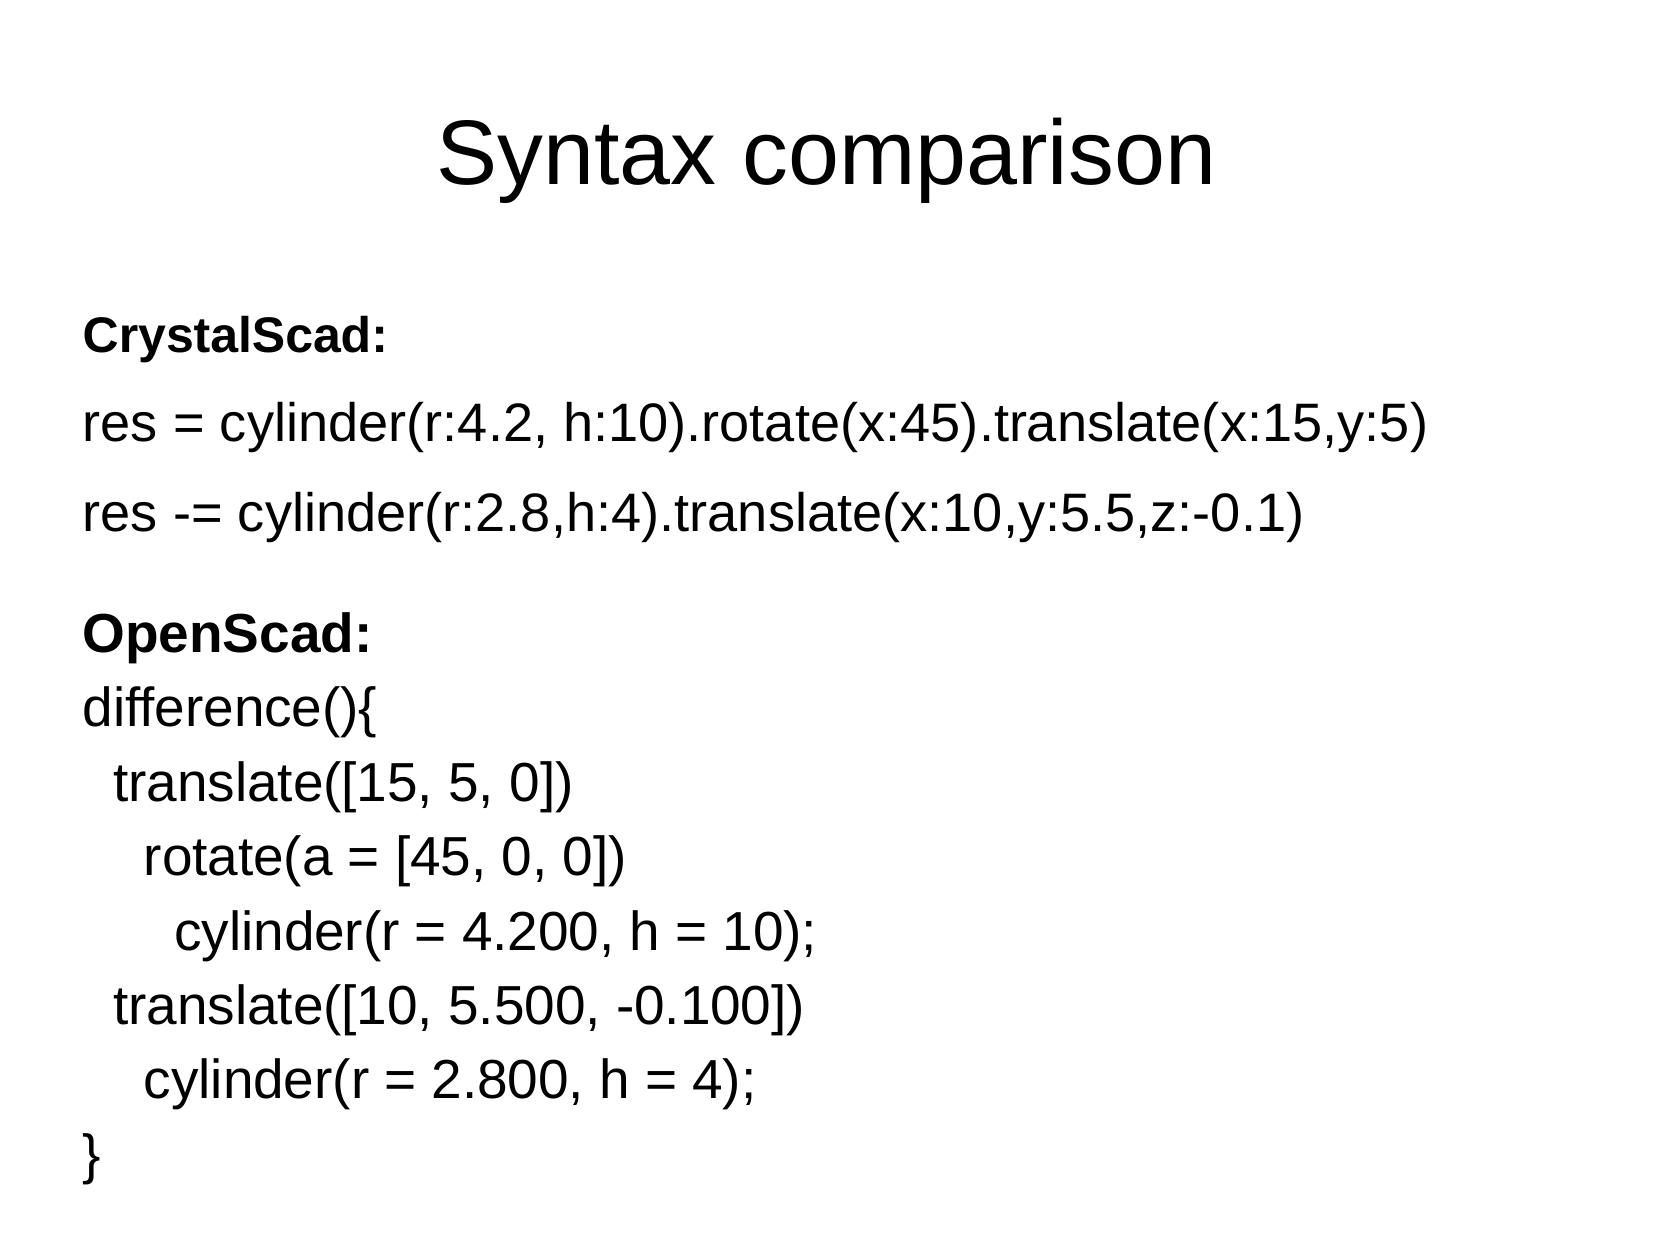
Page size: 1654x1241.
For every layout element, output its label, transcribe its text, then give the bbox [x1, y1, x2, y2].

list OpenScad: difference(){ translate([15, 5, 0]) rotate(a = [45, 0, 0]) cylinder(r = 4.200, h = 10); translate([10, 5.500, -0.100]) cylinder(r = 2.800, h = 4); } [82, 651, 1571, 1193]
list CrystalScad: res = cylinder(r:4.2, h:10).rotate(x:45).translate(x:15,y:5) res -= cylinder(r:2.8,h:4).translate(x:10,y:5.5,z:-0.1) [82, 307, 1571, 651]
title Syntax comparison [82, 49, 1571, 257]
